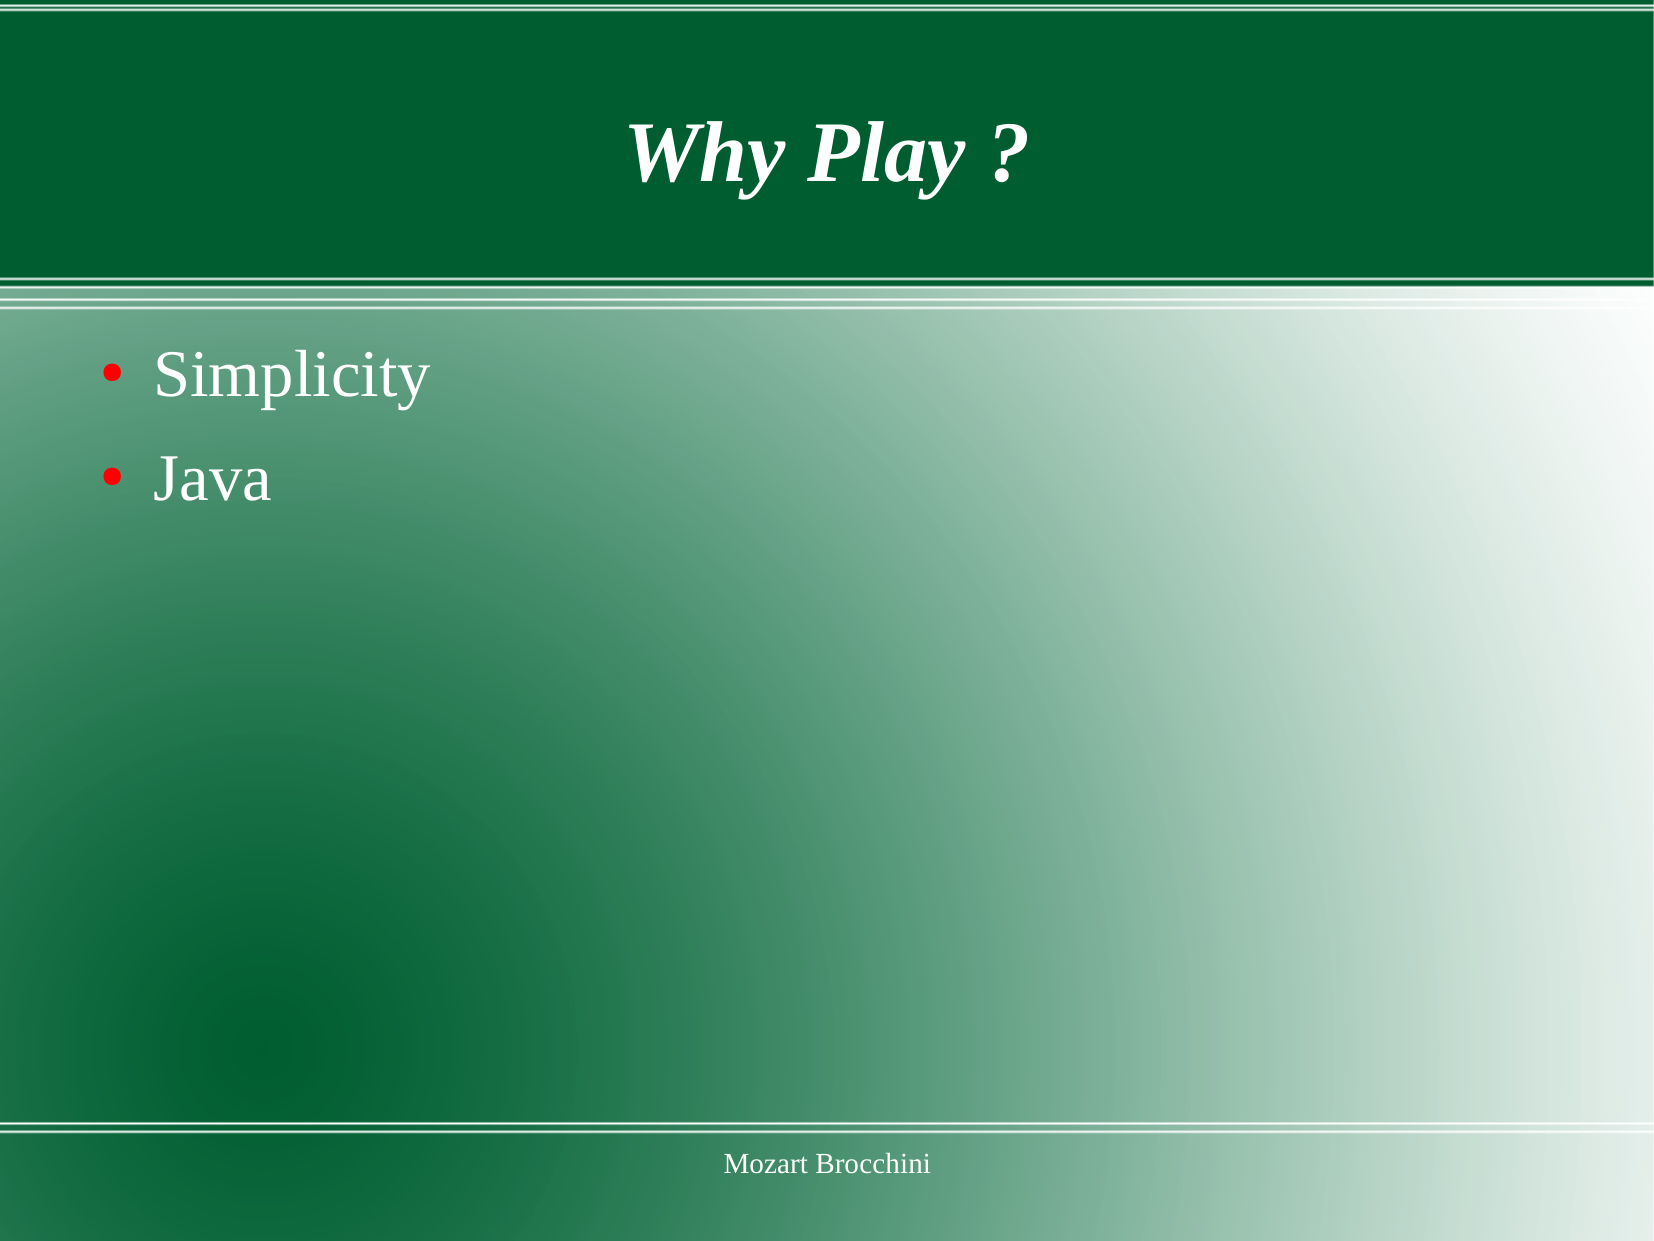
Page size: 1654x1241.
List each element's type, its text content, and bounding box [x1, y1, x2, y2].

list Simplicity Java [82, 337, 1571, 1052]
picture [0, 0, 1654, 1241]
title Why Play ? [82, 49, 1571, 257]
